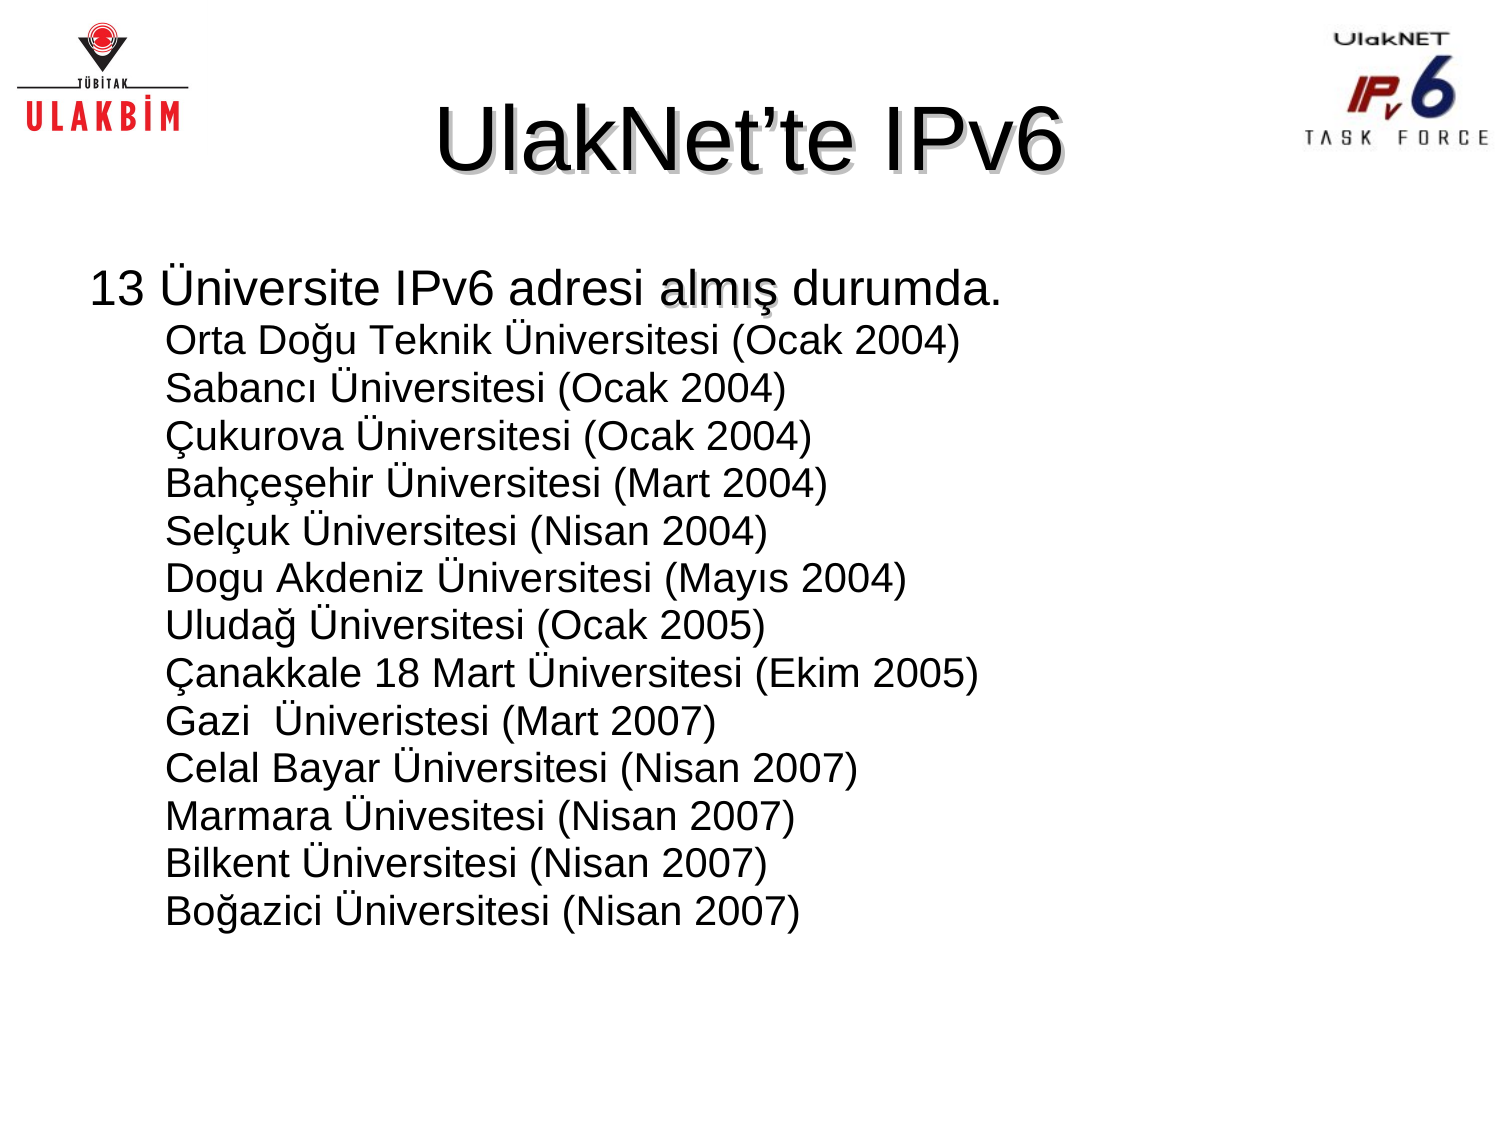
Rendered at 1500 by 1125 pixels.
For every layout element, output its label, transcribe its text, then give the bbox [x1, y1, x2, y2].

title UlakNet’te IPv6 [75, 45, 1426, 233]
picture [0, 0, 208, 155]
list 13 Üniversite IPv6 adresi almış durumda. Orta Doğu Teknik Üniversitesi (Ocak 2004) Sabancı Üniversitesi (Ocak 2004) Çukurova Üniversitesi (Ocak 2004) Bahçeşehir Üniversitesi (Mart 2004) Selçuk Üniversitesi (Nisan 2004) Dogu Akdeniz Üniversitesi (Mayıs 2004) Uludağ Üniversitesi (Ocak 2005) Çanakkale 18 Mart Üniversitesi (Ekim 2005) Gazi Üniveristesi (Mart 2007) Celal Bayar Üniversitesi (Nisan 2007) Marmara Ünivesitesi (Nisan 2007) Bilkent Üniversitesi (Nisan 2007) Boğazici Üniversitesi (Nisan 2007) [75, 262, 1426, 1032]
picture [1292, 24, 1500, 157]
